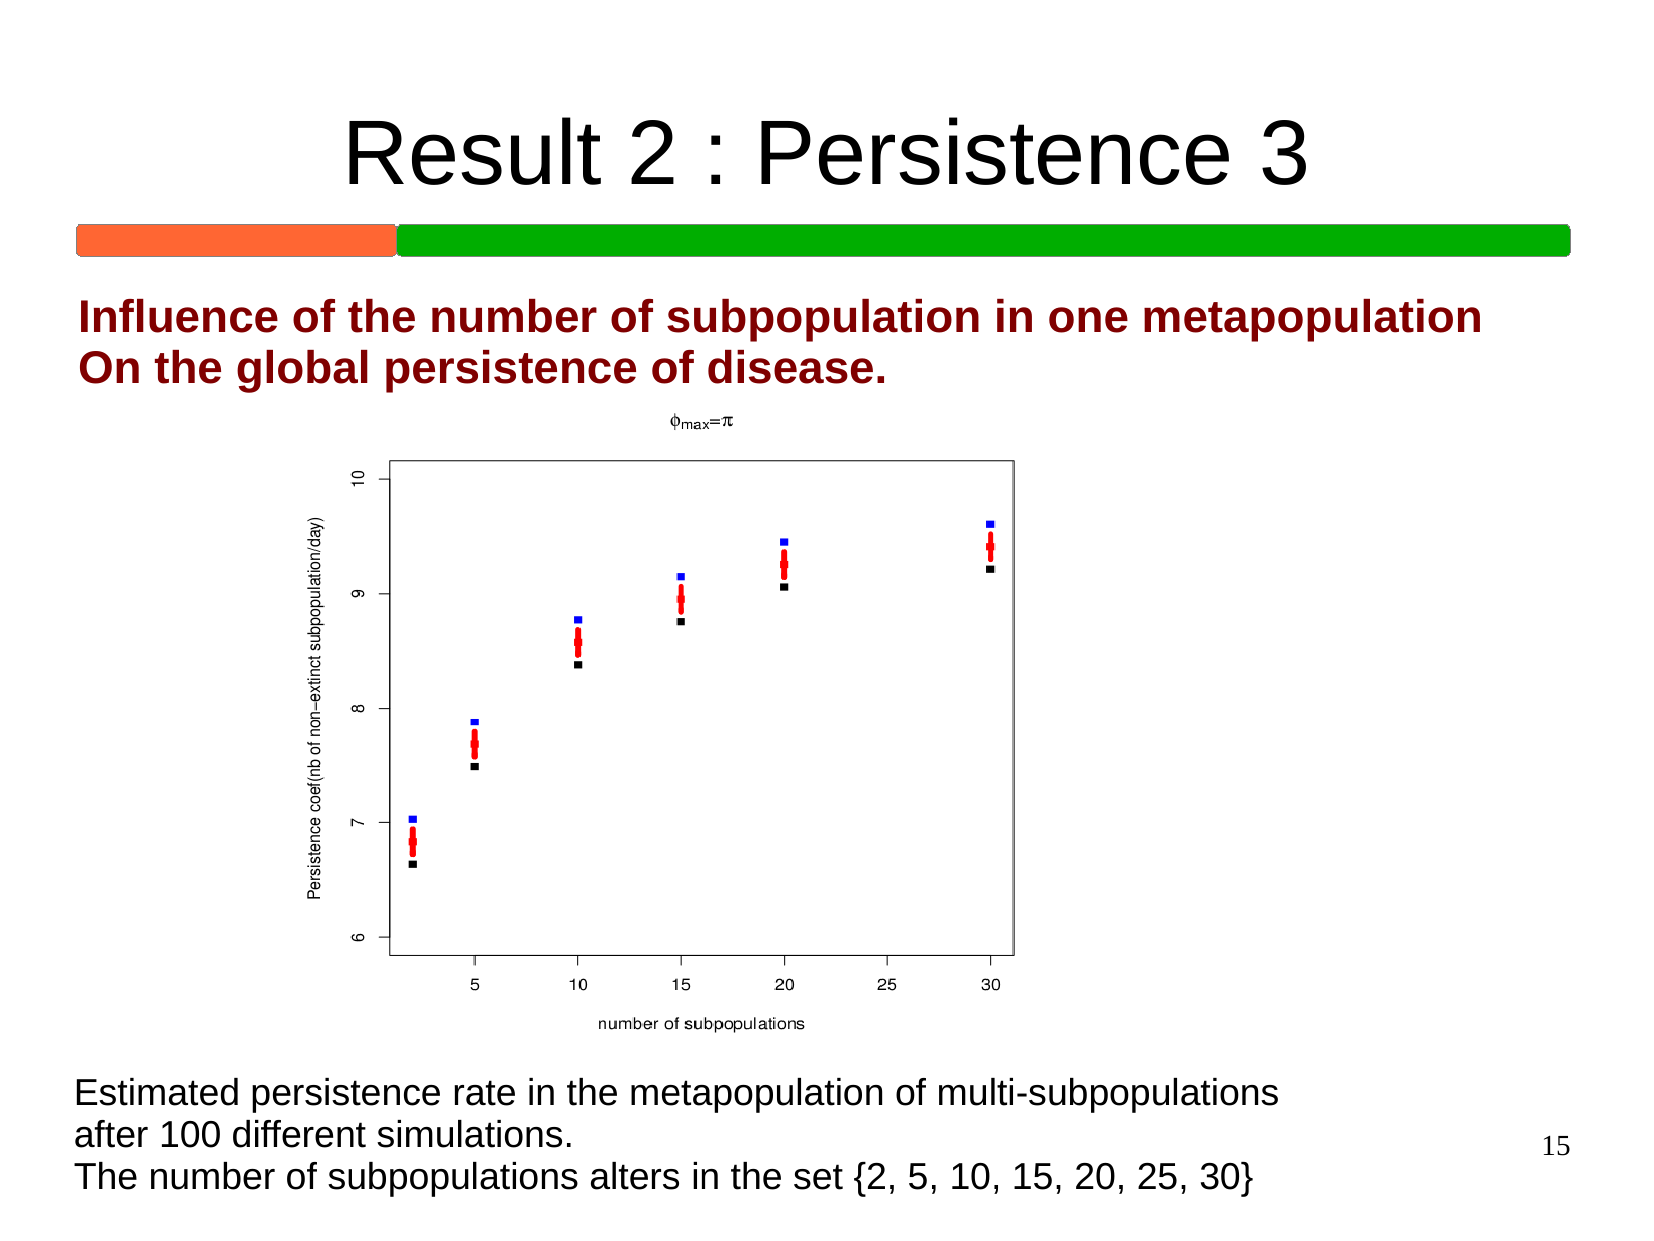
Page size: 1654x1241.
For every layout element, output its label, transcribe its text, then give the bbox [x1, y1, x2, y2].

text_box [76, 224, 1571, 257]
title Result 2 : Persistence 3 [82, 49, 1571, 228]
text_box Influence of the number of subpopulation in one metapopulation On the global persistence of disease. [63, 283, 1512, 401]
picture [307, 400, 1040, 1040]
text_box Estimated persistence rate in the metapopulation of multi-subpopulations after 100 different simulations. The number of subpopulations alters in the set {2, 5, 10, 15, 20, 25, 30} [59, 1063, 1306, 1205]
